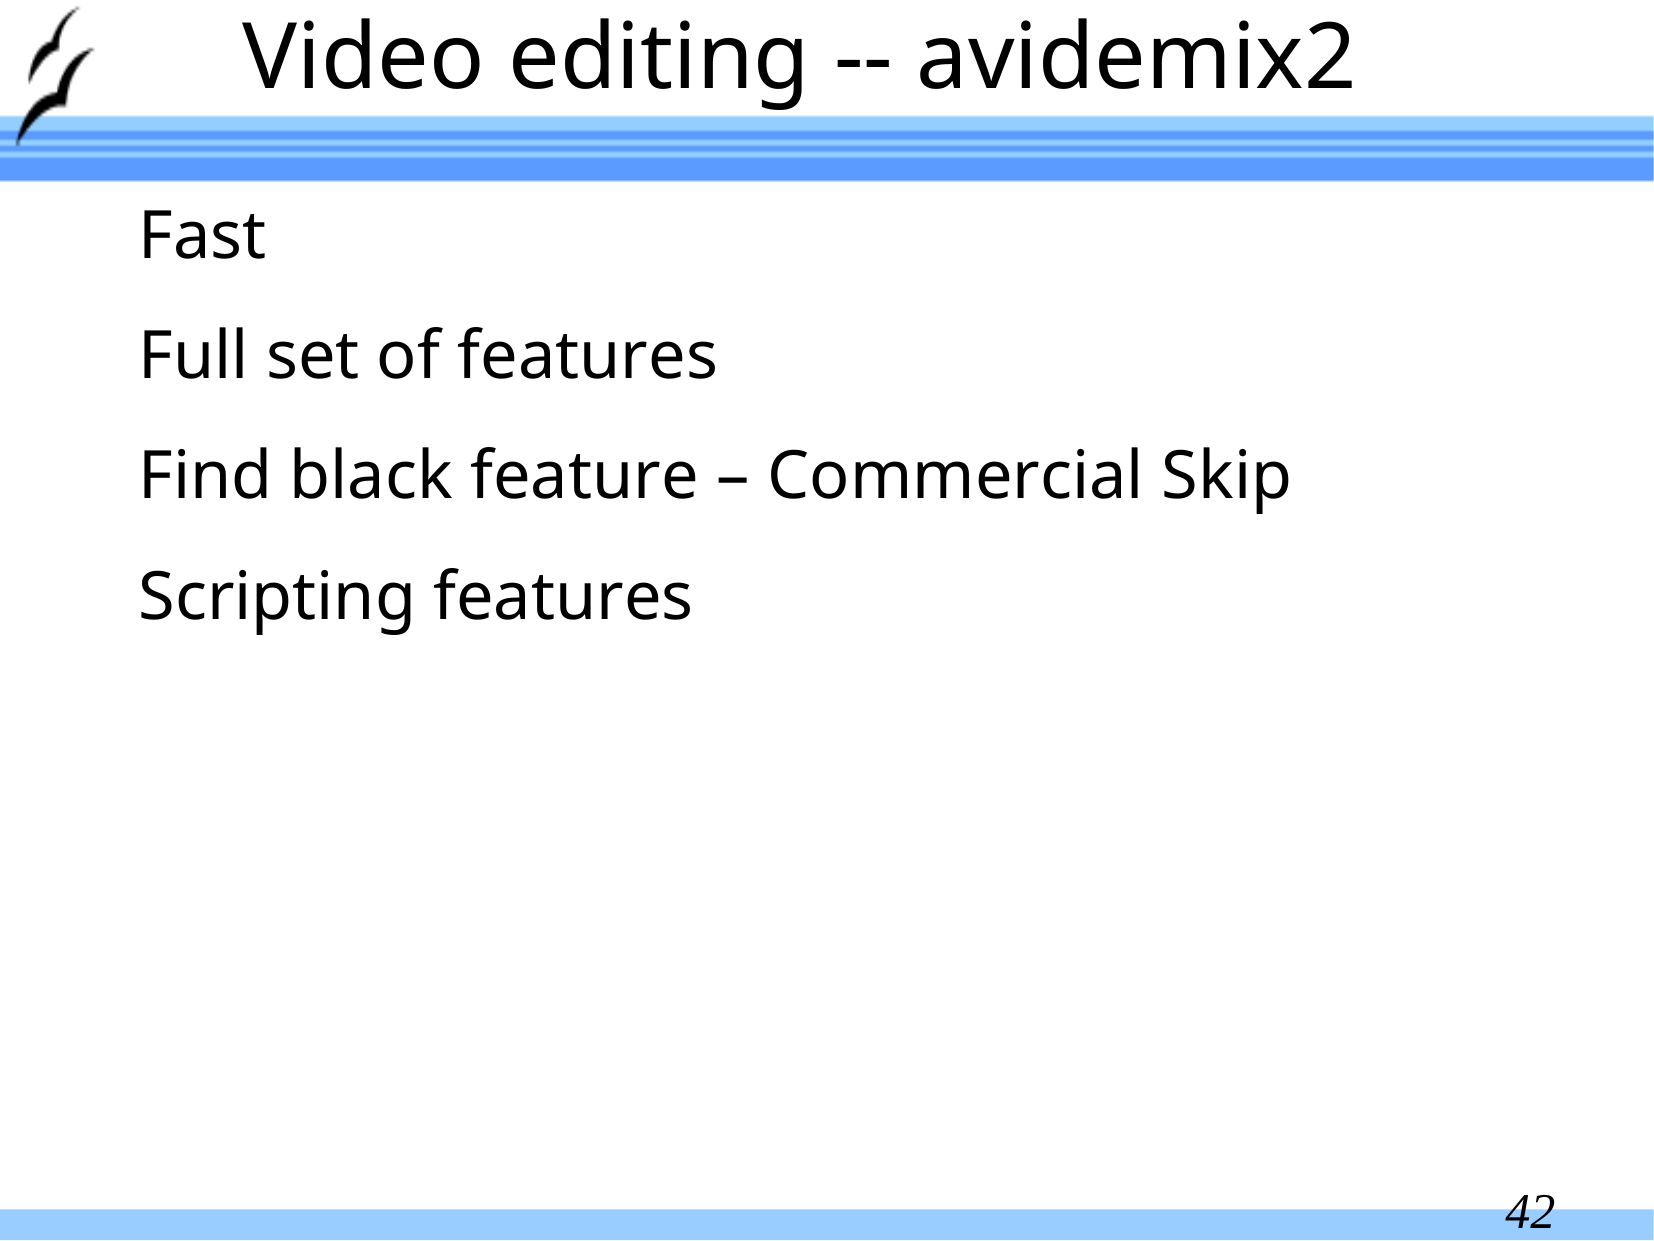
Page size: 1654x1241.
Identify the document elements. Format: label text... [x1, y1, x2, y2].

picture [0, 0, 1654, 188]
title Video editing -- avidemix2 [94, 0, 1507, 121]
list Fast Full set of features Find black feature – Commercial Skip Scripting features [120, 187, 1533, 1195]
